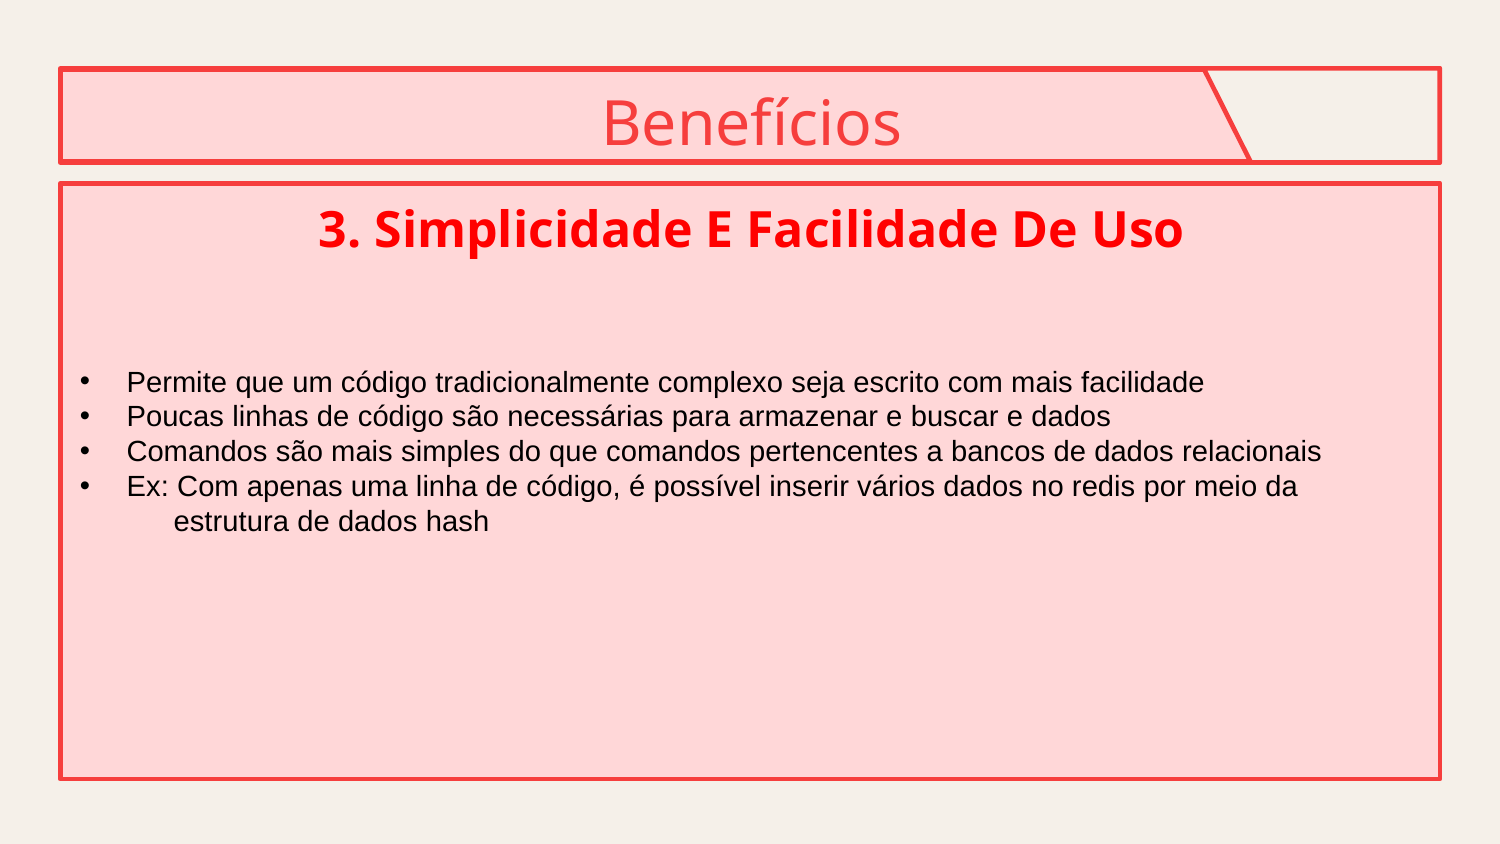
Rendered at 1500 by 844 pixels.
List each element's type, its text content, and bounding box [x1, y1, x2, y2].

text_box Permite que um código tradicionalmente complexo seja escrito com mais facilidade Poucas linhas de código são necessárias para armazenar e buscar e dados Comandos são mais simples do que comandos pertencentes a bancos de dados relacionais Ex: Com apenas uma linha de código, é possível inserir vários dados no redis por meio da estrutura de dados hash [64, 355, 1436, 548]
title Benefícios [60, 73, 1444, 168]
text_box 3. Simplicidade E Facilidade De Uso [66, 189, 1438, 266]
